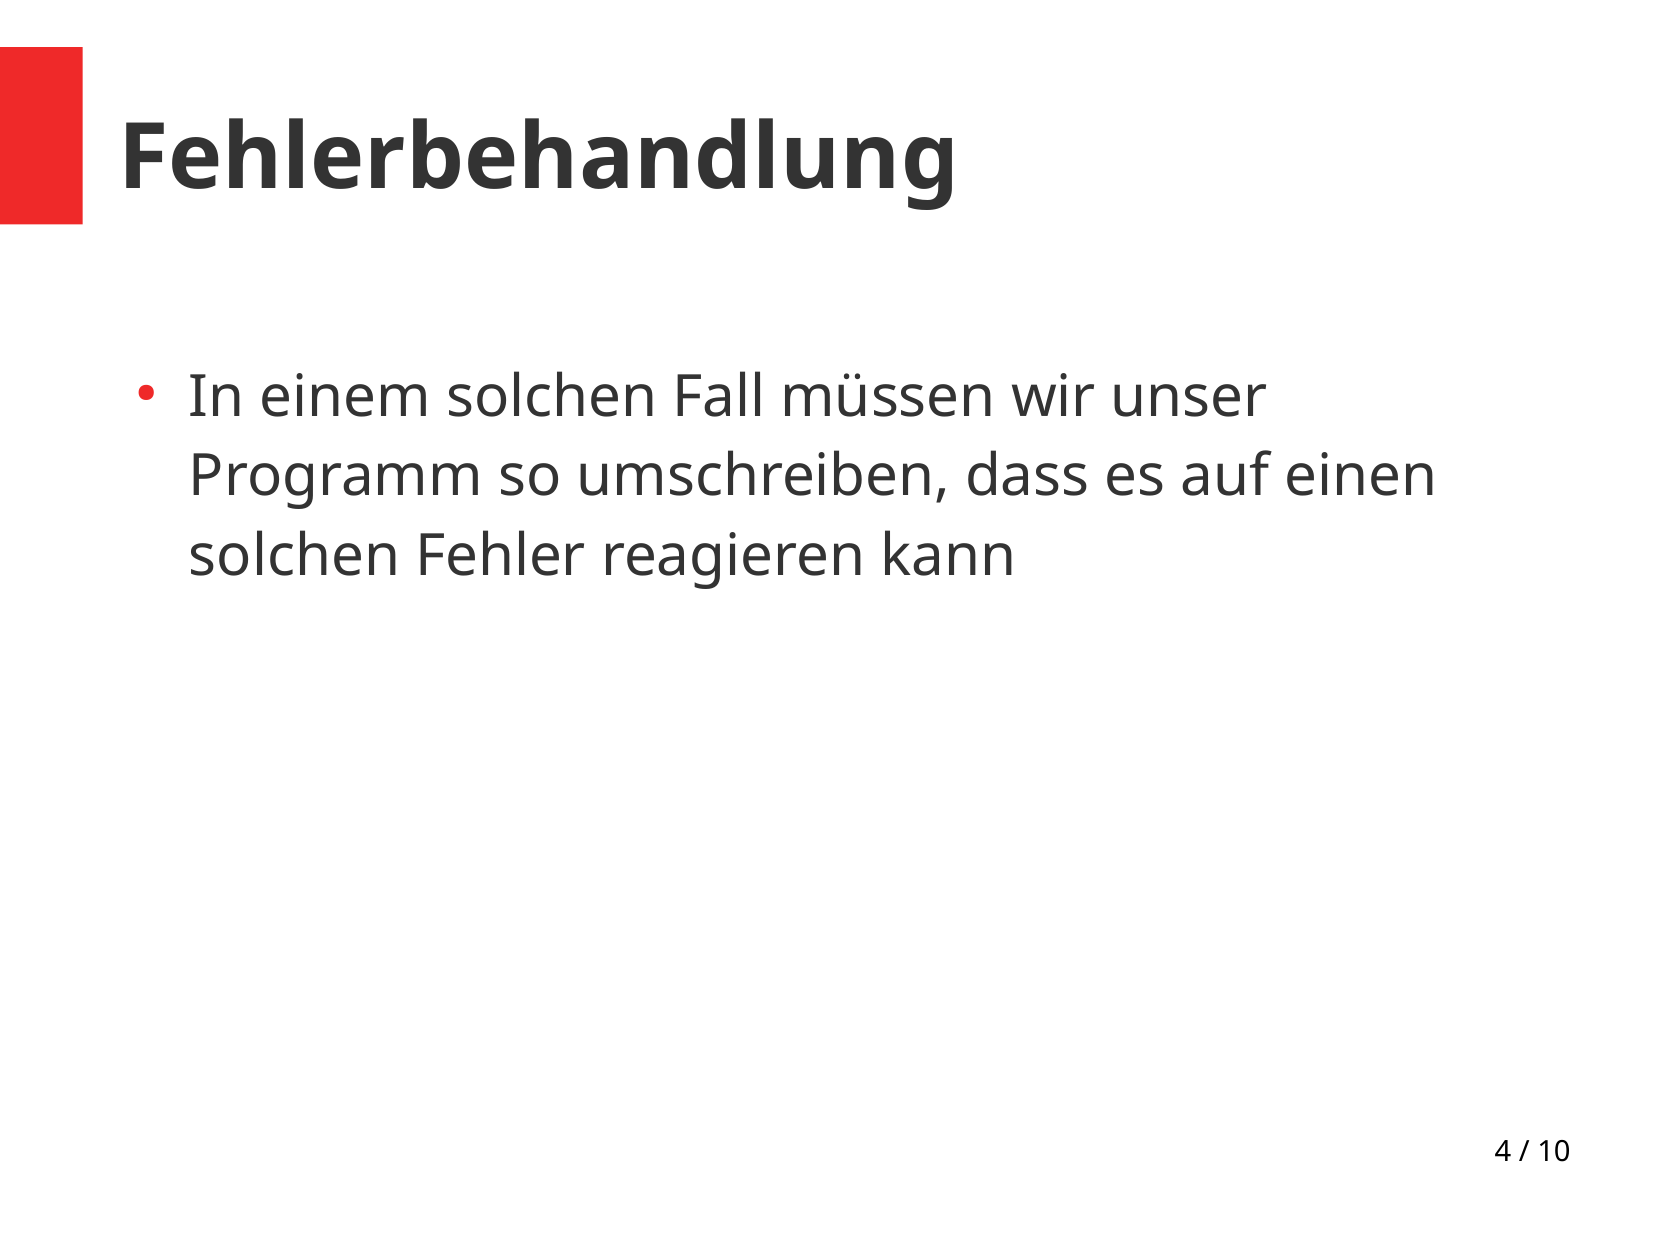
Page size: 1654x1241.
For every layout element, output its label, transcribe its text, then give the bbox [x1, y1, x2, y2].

list In einem solchen Fall müssen wir unser Programm so umschreiben, dass es auf einen solchen Fehler reagieren kann [118, 354, 1536, 1074]
title Fehlerbehandlung [118, 49, 1571, 257]
